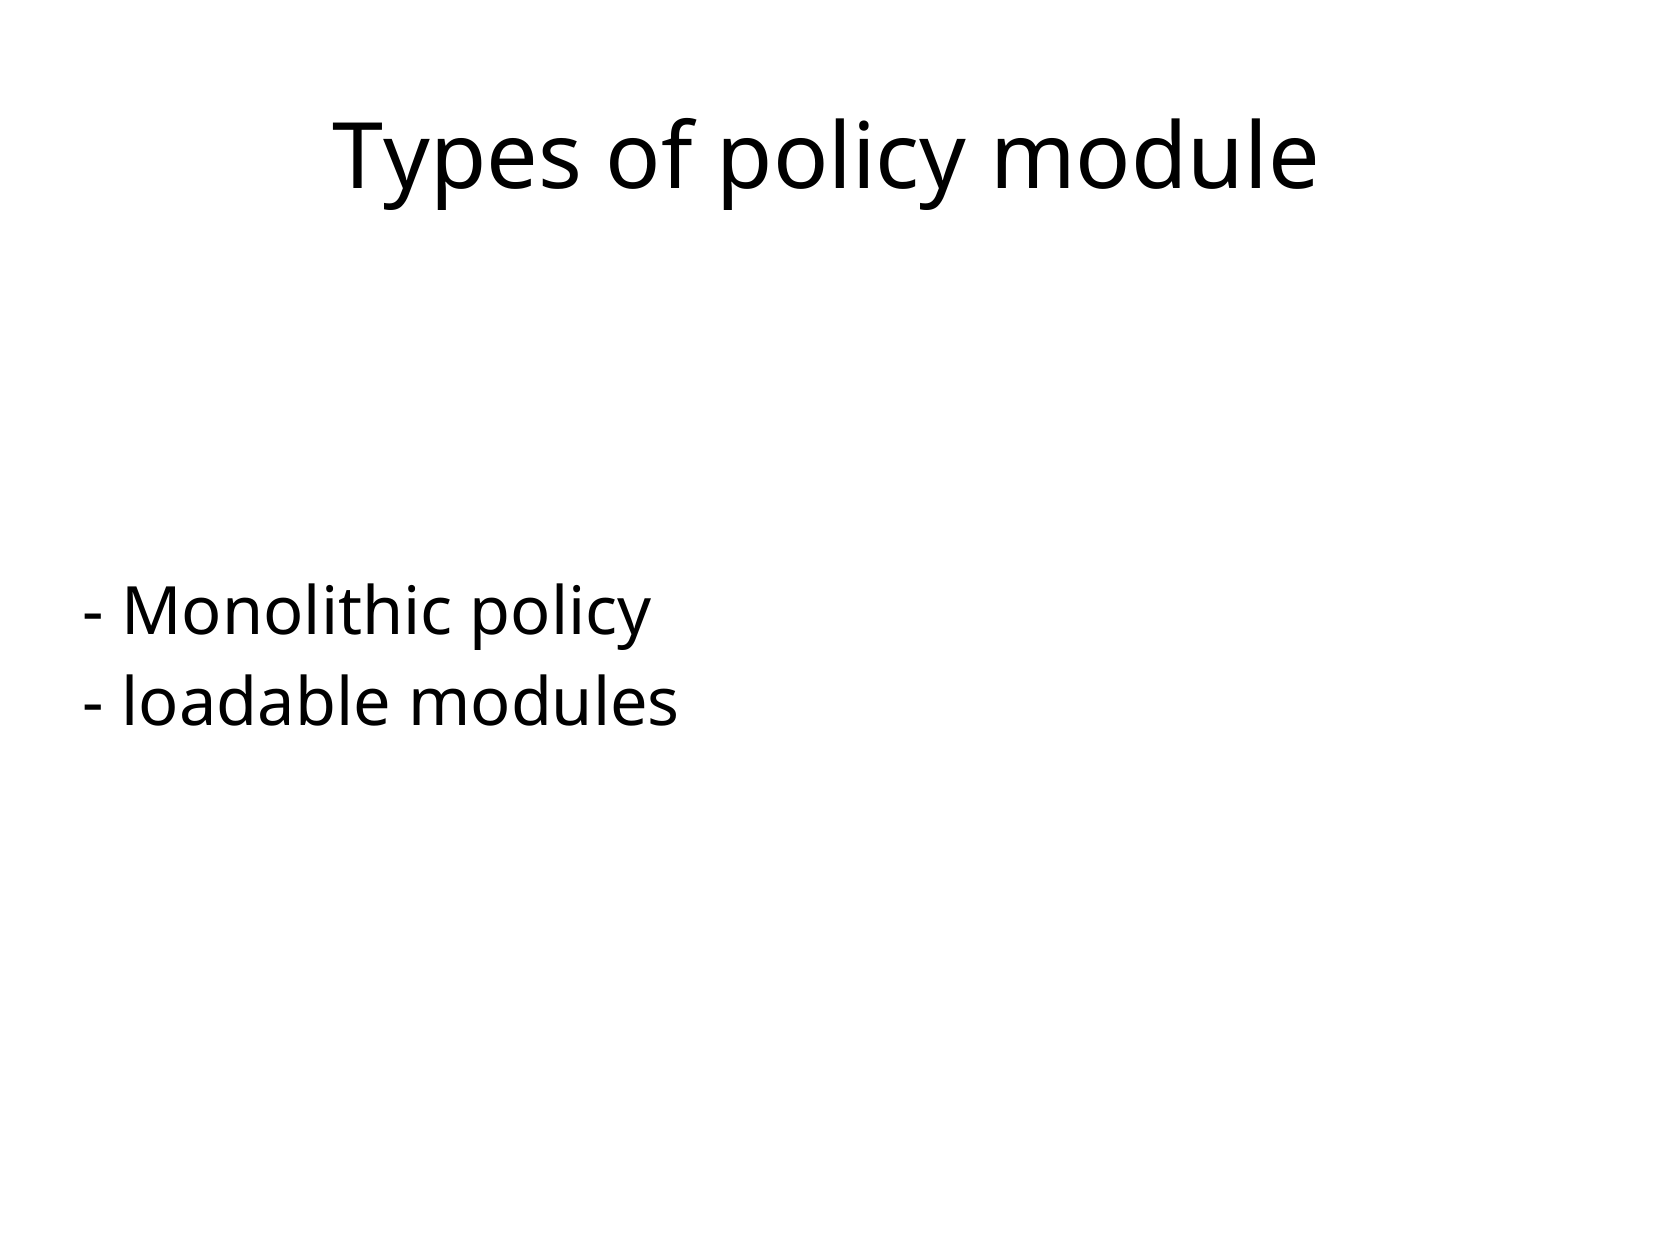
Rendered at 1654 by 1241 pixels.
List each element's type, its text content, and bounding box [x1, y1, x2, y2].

subtitle - Monolithic policy - loadable modules [82, 297, 1571, 1102]
title Types of policy module [82, 56, 1571, 250]
